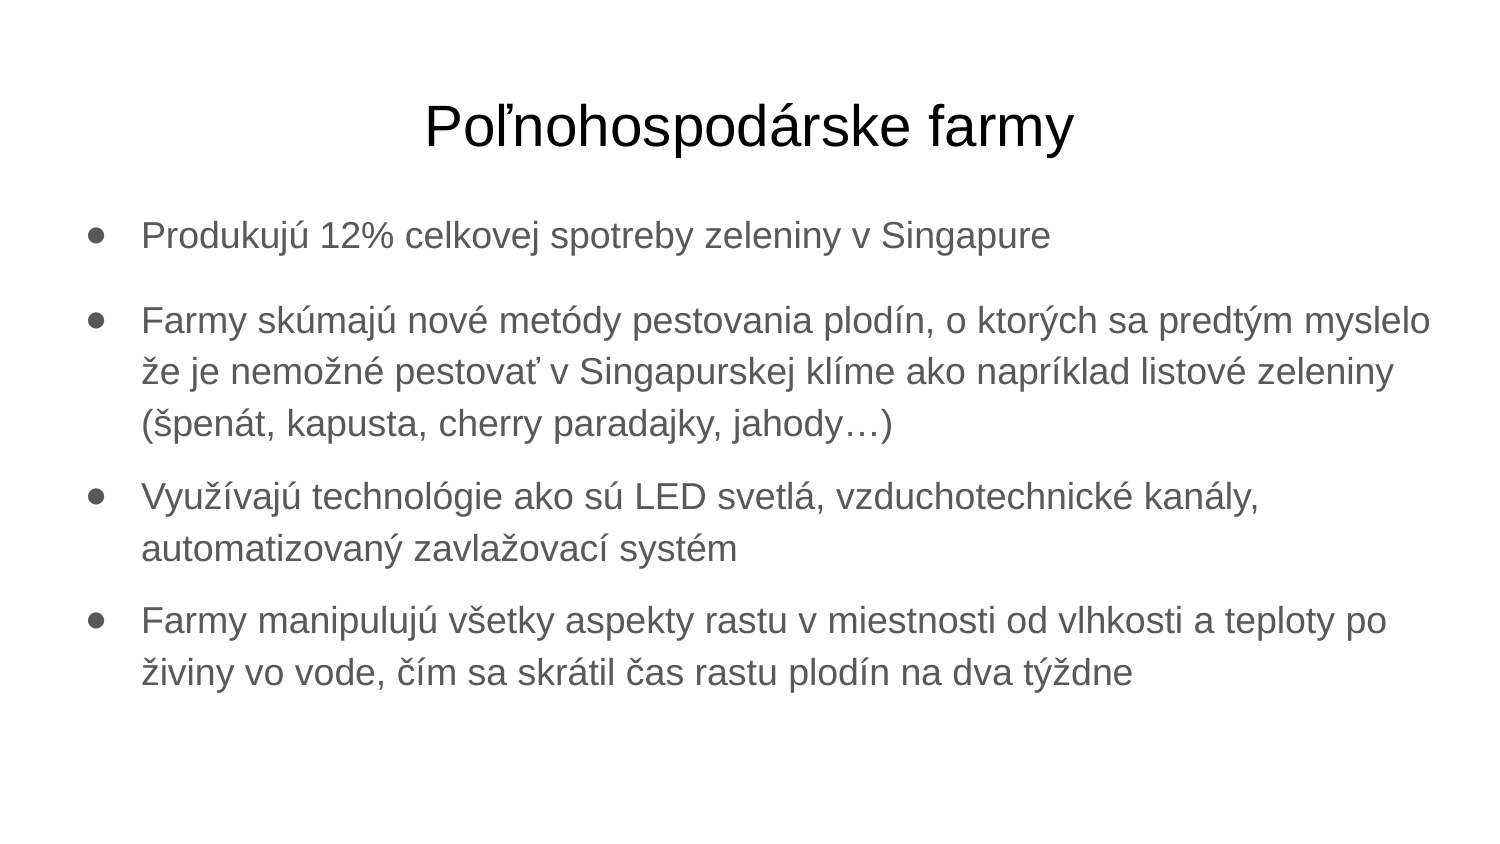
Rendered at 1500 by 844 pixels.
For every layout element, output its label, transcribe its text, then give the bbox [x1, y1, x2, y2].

title Poľnohospodárske farmy [51, 72, 1449, 167]
list Produkujú 12% celkovej spotreby zeleniny v Singapure Farmy skúmajú nové metódy pestovania plodín, o ktorých sa predtým myslelo že je nemožné pestovať v Singapurskej klíme ako napríklad listové zeleniny (špenát, kapusta, cherry paradajky, jahody…) Využívajú technológie ako sú LED svetlá, vzduchotechnické kanály, automatizovaný zavlažovací systém Farmy manipulujú všetky aspekty rastu v miestnosti od vlhkosti a teploty po živiny vo vode, čím sa skrátil čas rastu plodín na dva týždne [51, 189, 1449, 750]
